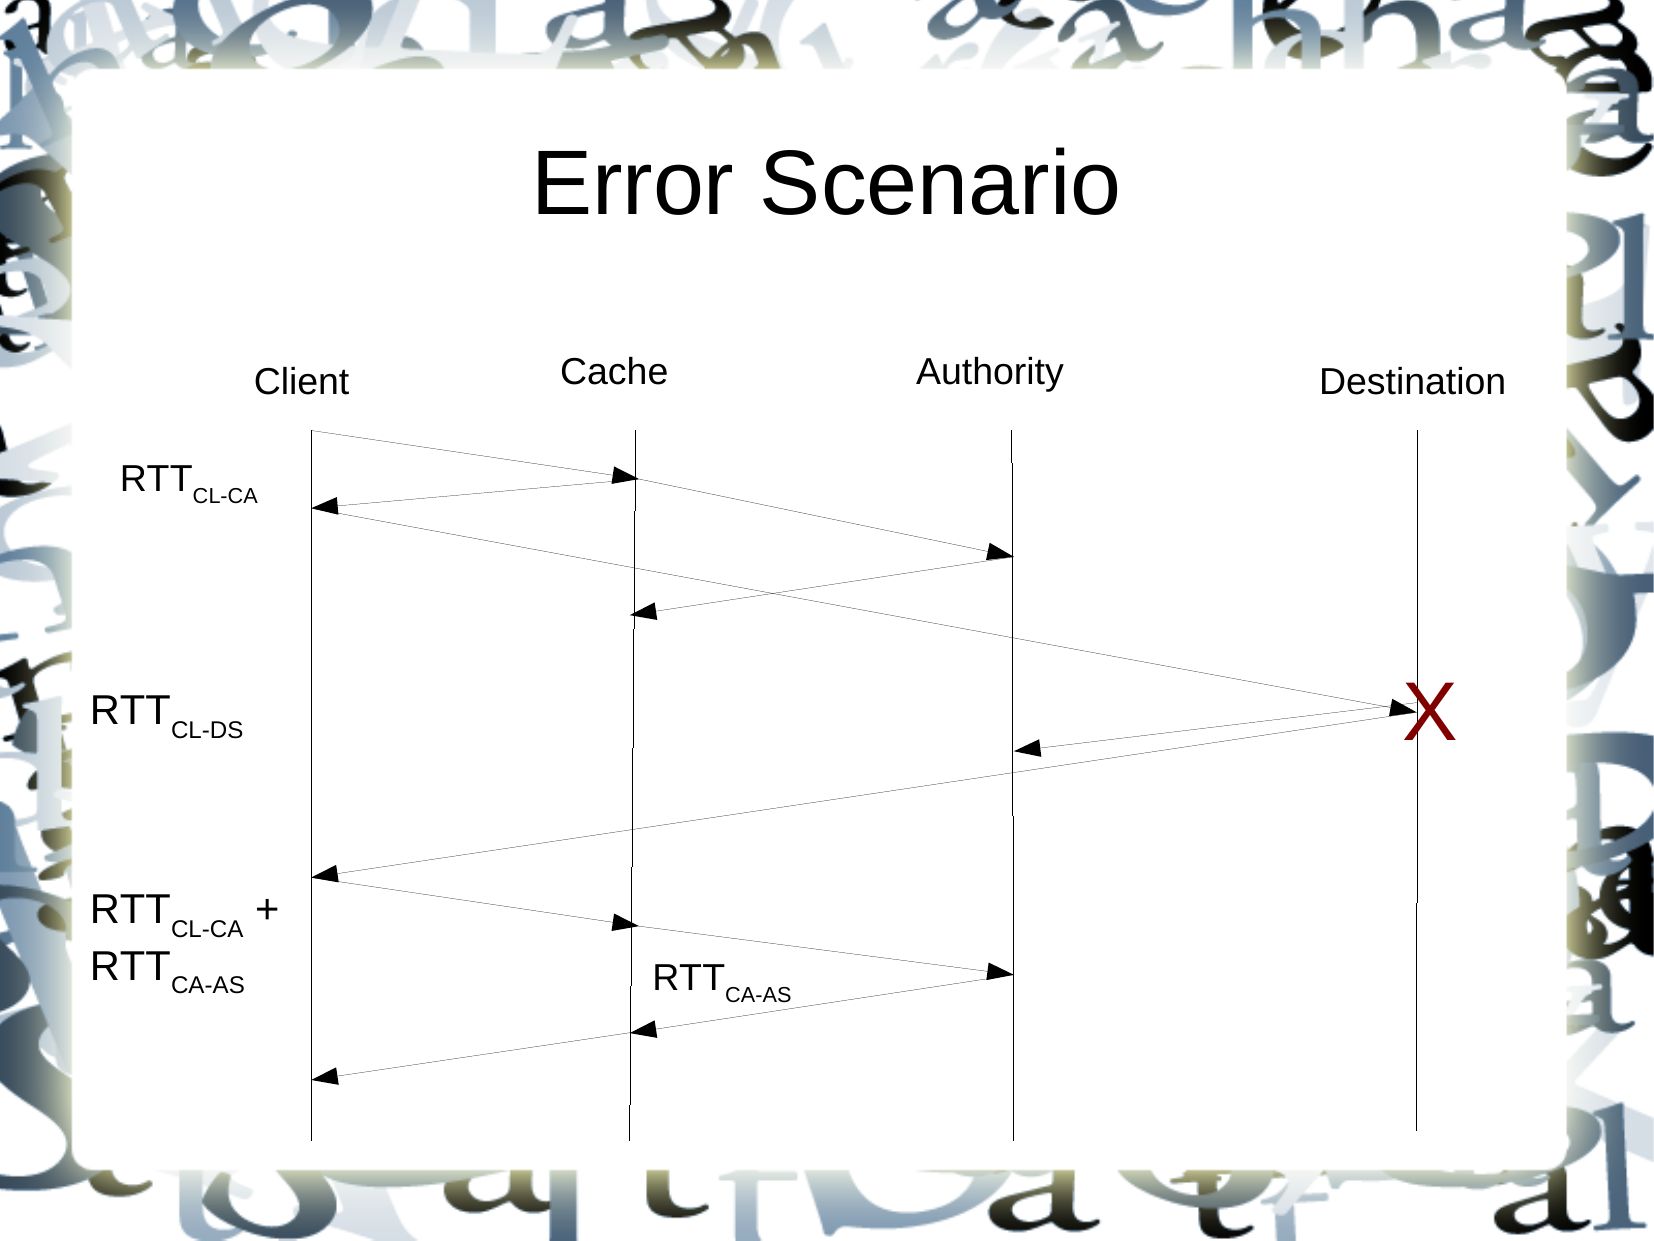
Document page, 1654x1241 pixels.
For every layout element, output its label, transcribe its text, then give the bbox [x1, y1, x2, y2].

text_box RTTCA-AS [637, 949, 826, 1015]
title Error Scenario [82, 78, 1571, 287]
picture [0, 0, 1654, 1241]
text_box X [1388, 657, 1474, 766]
text_box Client [239, 352, 396, 427]
text_box RTTCL-CA + RTTCA-AS [75, 878, 322, 1007]
text_box RTTCL-DS [75, 679, 322, 751]
text_box Cache [545, 342, 718, 417]
text_box Authority [901, 342, 1124, 417]
text_box Destination [1304, 352, 1576, 427]
text_box RTTCL-CA [105, 449, 327, 520]
